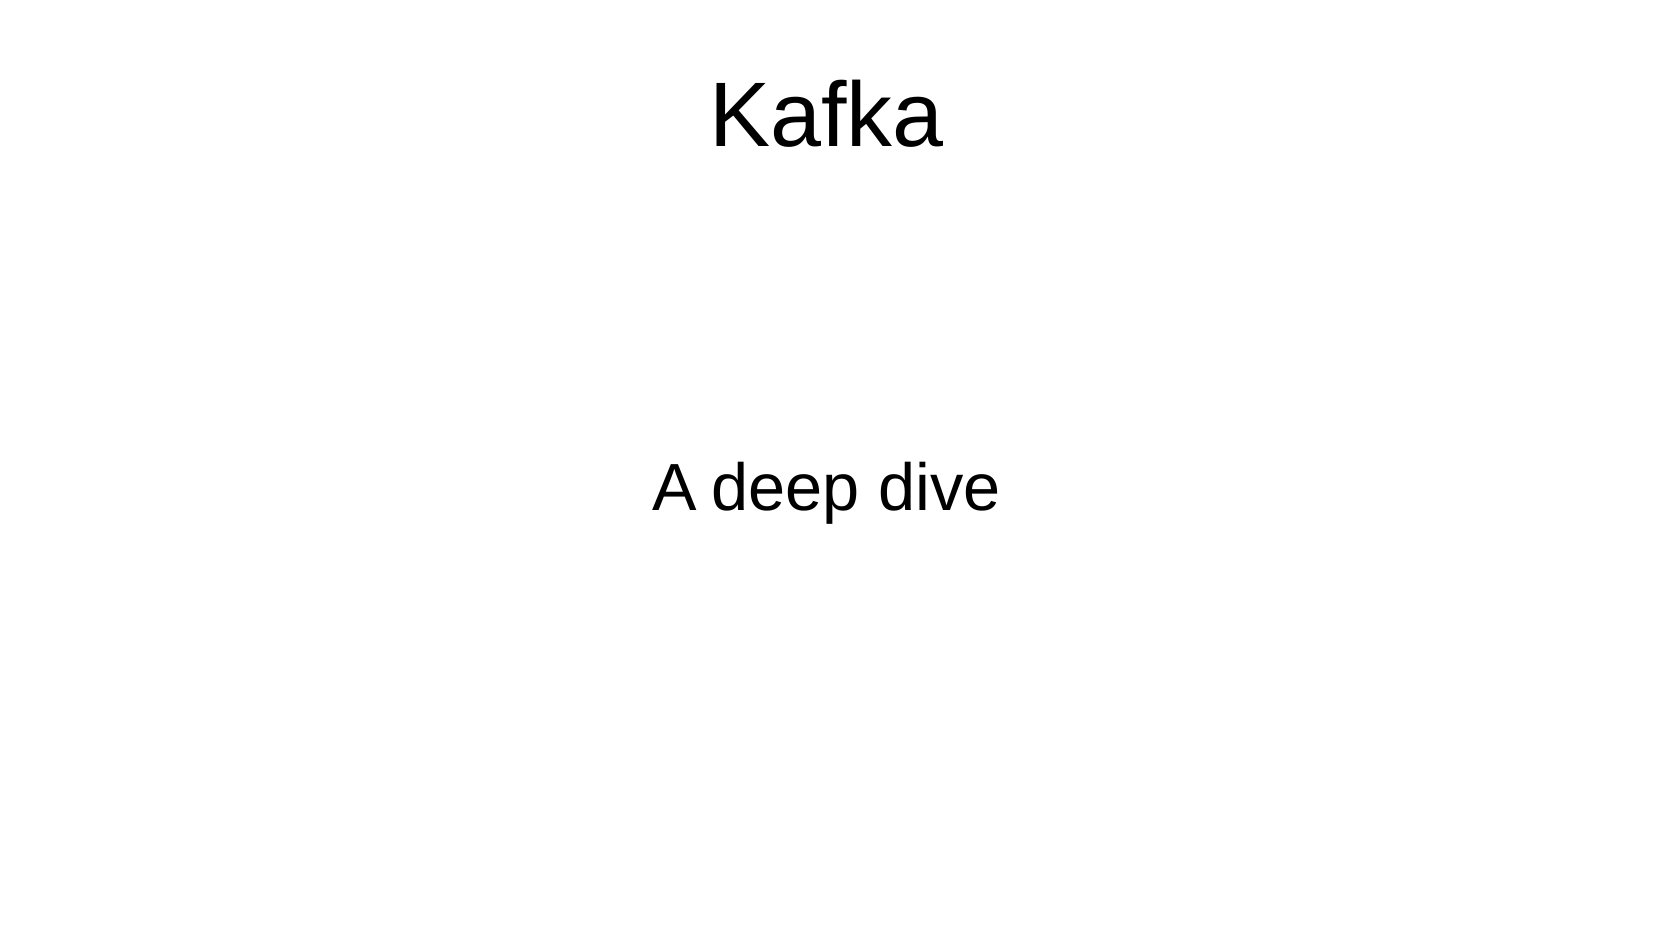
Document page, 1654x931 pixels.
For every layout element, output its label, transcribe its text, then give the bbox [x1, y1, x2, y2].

subtitle A deep dive [82, 217, 1571, 758]
title Kafka [82, 37, 1571, 193]
